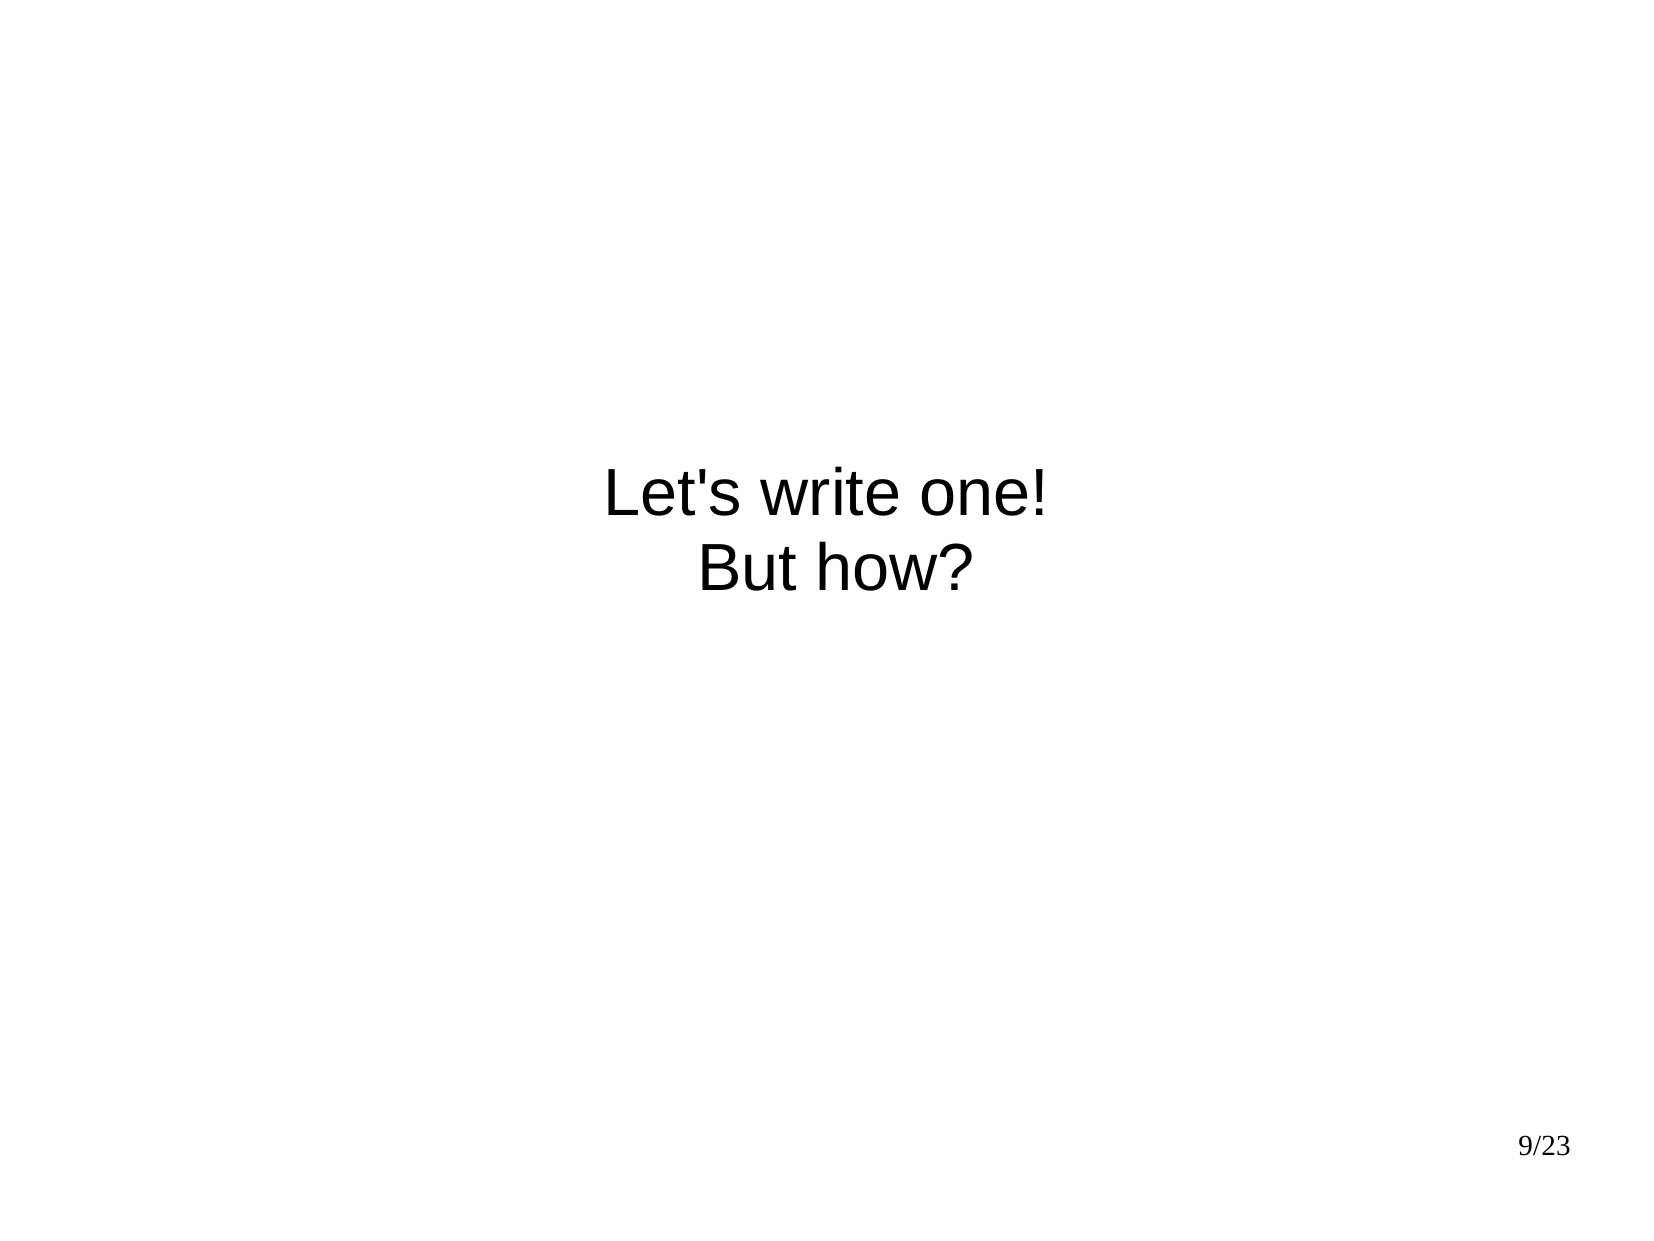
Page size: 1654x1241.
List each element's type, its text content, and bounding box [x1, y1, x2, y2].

subtitle Let's write one! But how? [82, 49, 1571, 1010]
